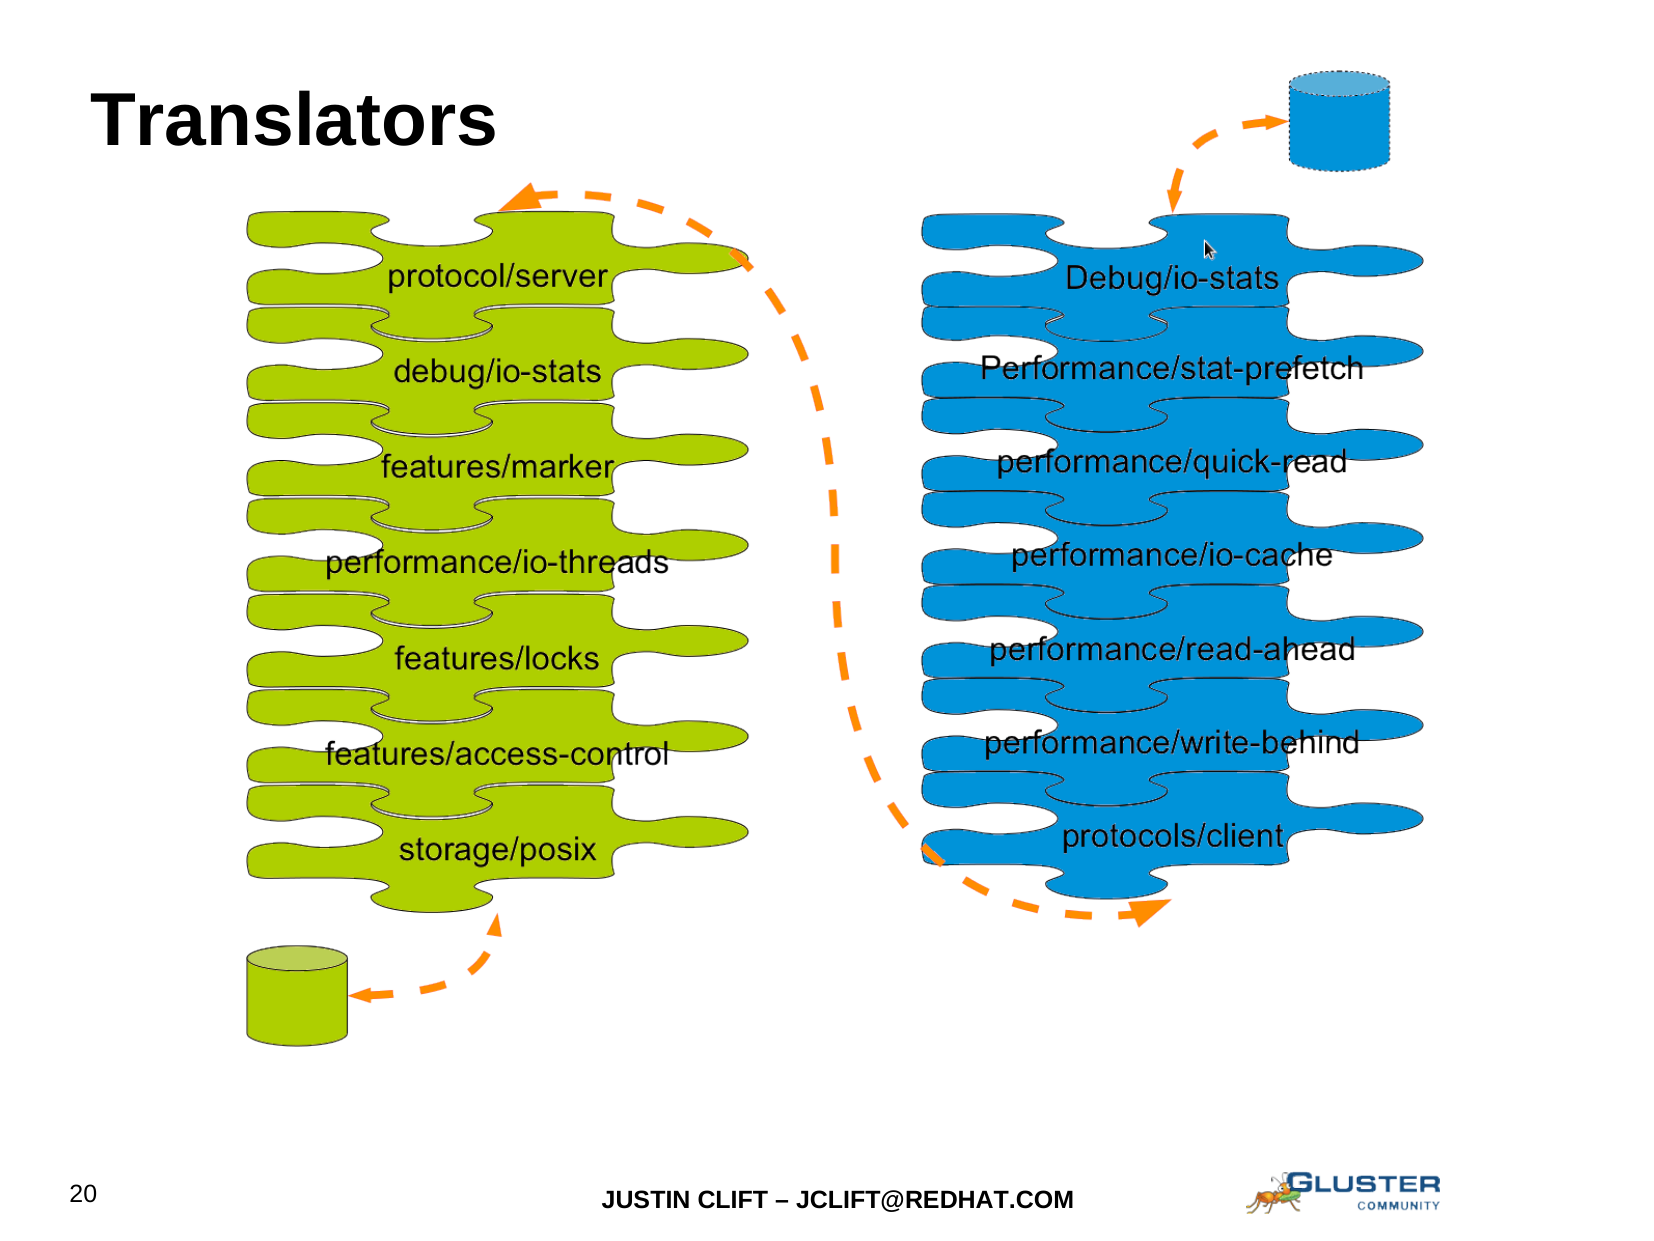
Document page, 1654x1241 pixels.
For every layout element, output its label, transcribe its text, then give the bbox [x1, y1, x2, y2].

picture [1246, 1170, 1440, 1215]
picture [243, 67, 1426, 1051]
title Translators [90, 15, 1579, 223]
